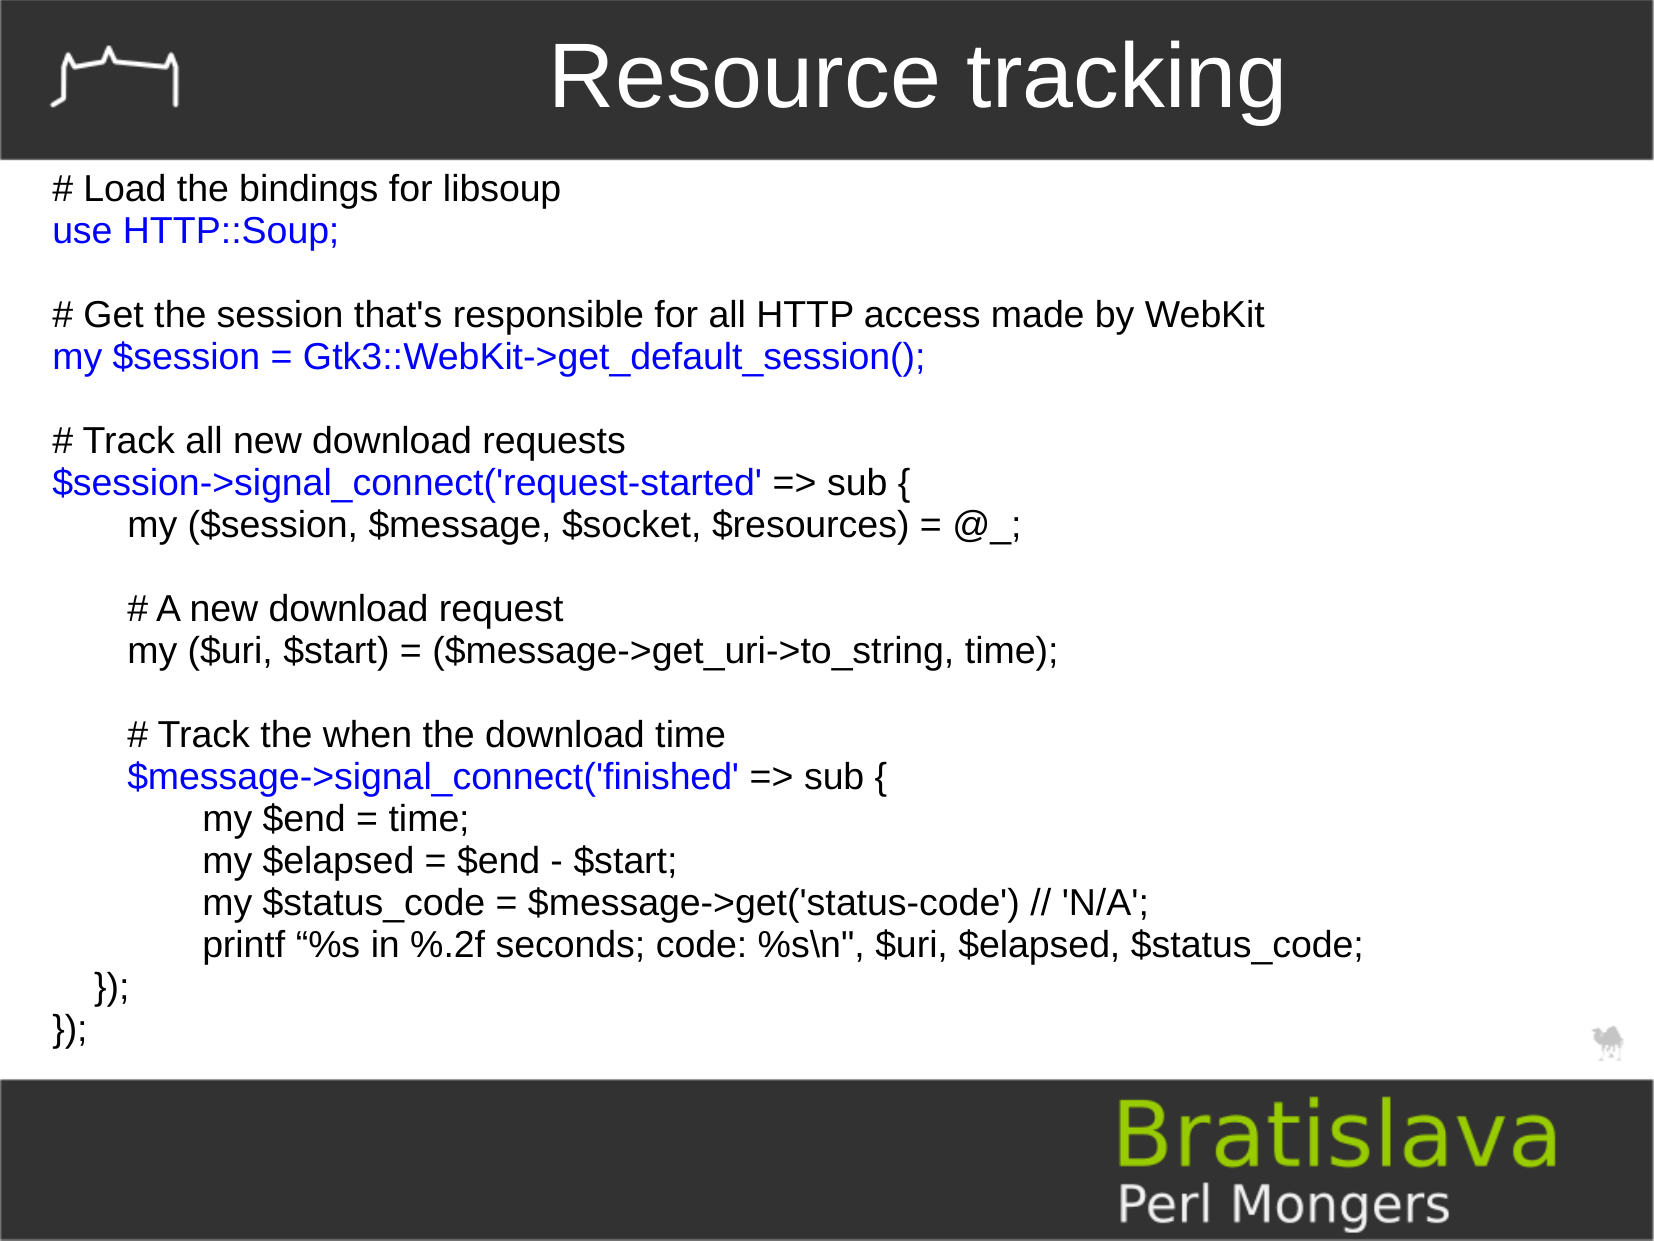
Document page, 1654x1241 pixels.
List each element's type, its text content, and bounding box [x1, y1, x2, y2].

text_box # Load the bindings for libsoup use HTTP::Soup; # Get the session that's responsible for all HTTP access made by WebKit my $session = Gtk3::WebKit->get_default_session(); # Track all new download requests $session->signal_connect('request-started' => sub { my ($session, $message, $socket, $resources) = @_; # A new download request my ($uri, $start) = ($message->get_uri->to_string, time); # Track the when the download time $message->signal_connect('finished' => sub { my $end = time; my $elapsed = $end - $start; my $status_code = $message->get('status-code') // 'N/A'; printf “%s in %.2f seconds; code: %s\n", $uri, $elapsed, $status_code; }); }); [37, 160, 1651, 1099]
picture [0, 0, 1654, 1241]
title Resource tracking [193, 24, 1645, 128]
